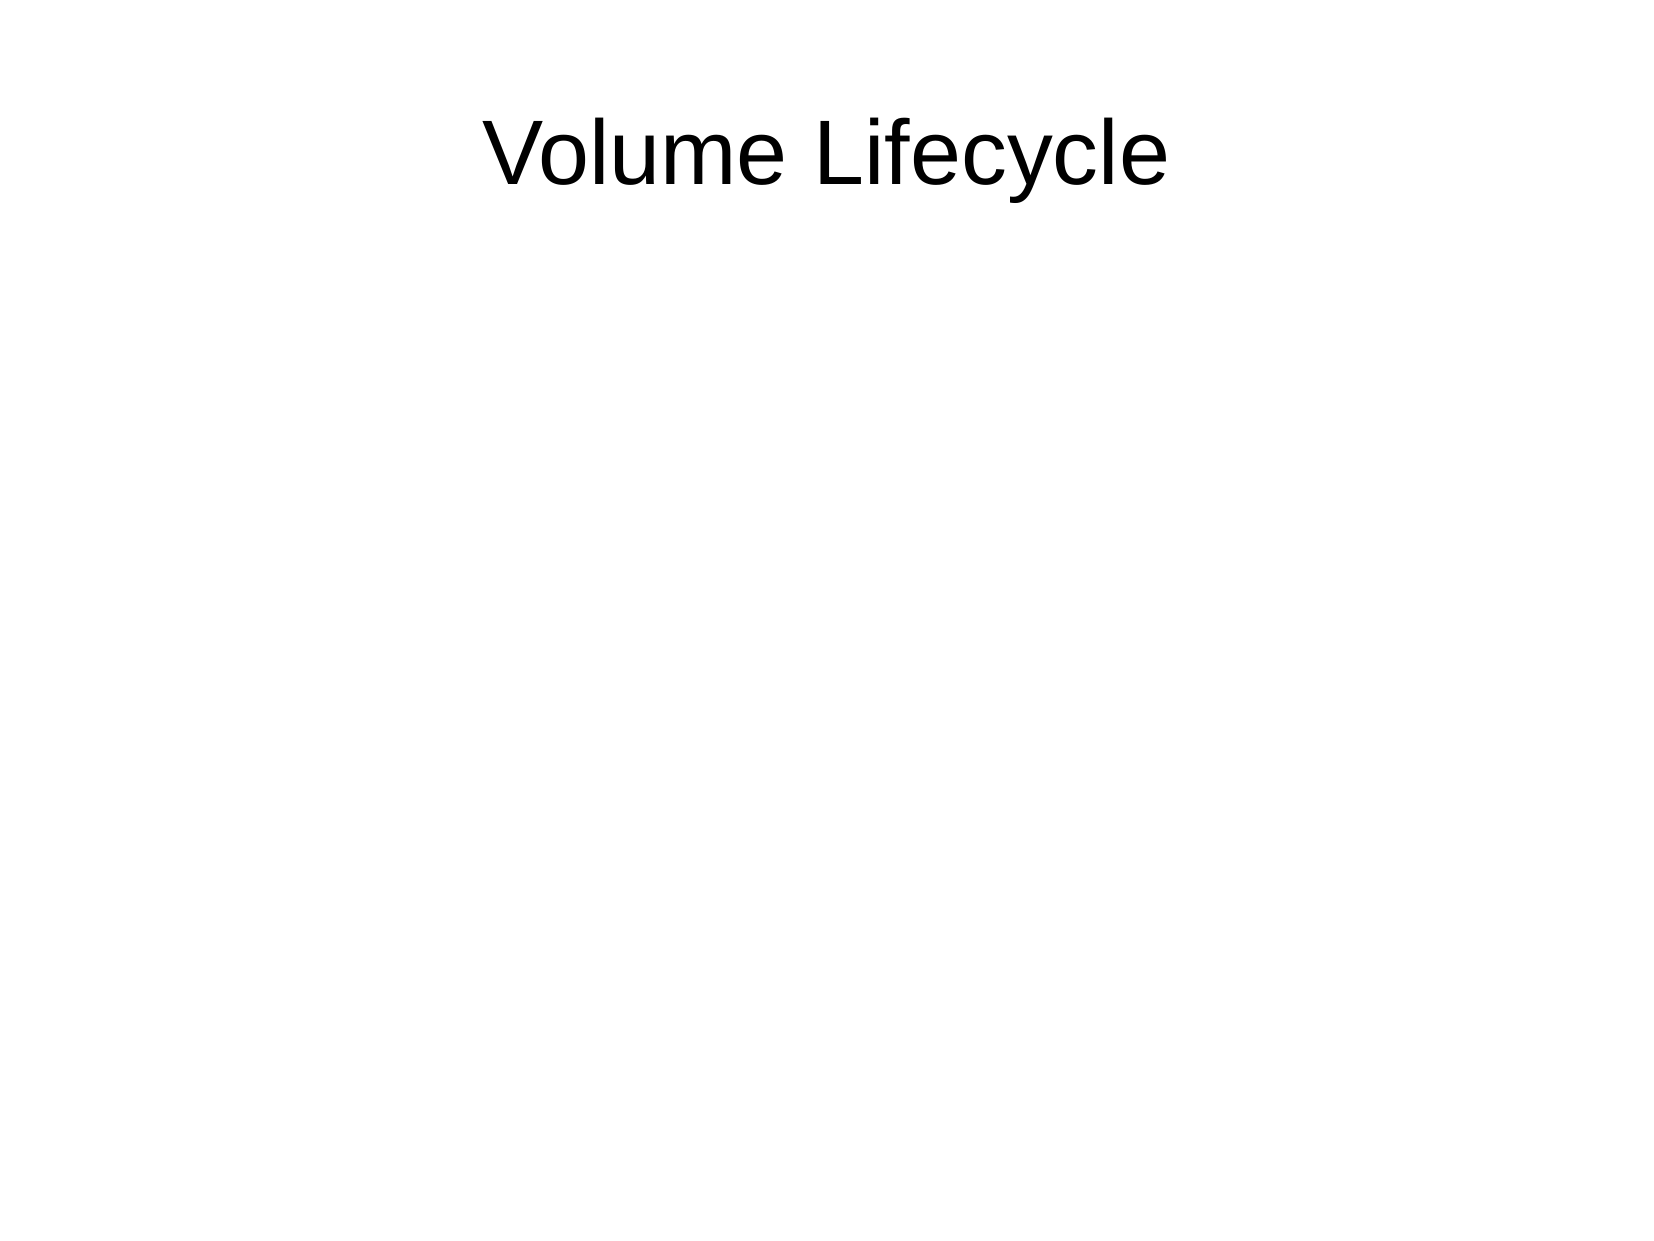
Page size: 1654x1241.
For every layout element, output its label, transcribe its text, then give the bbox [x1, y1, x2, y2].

title Volume Lifecycle [82, 49, 1571, 257]
